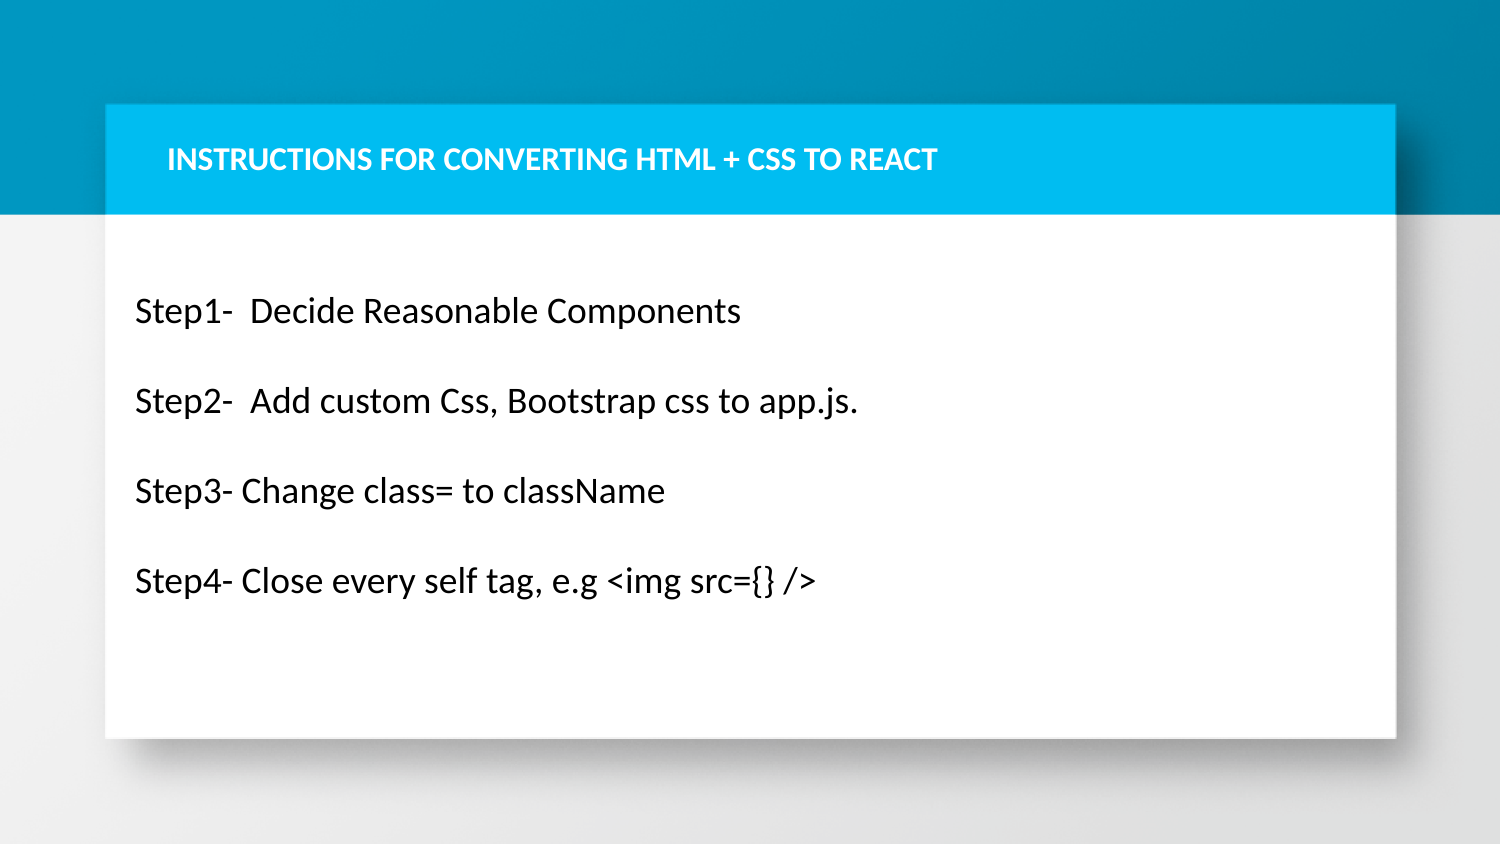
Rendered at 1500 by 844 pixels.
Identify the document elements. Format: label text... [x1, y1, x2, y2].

text_box Step1- Decide Reasonable Components Step2- Add custom Css, Bootstrap css to app.js. Step3- Change class= to className Step4- Close every self tag, e.g <img src={} /> [135, 208, 1231, 684]
picture [0, 215, 1500, 844]
title INSTRUCTIONS FOR CONVERTING HTML + CSS TO REACT [165, 135, 1306, 368]
